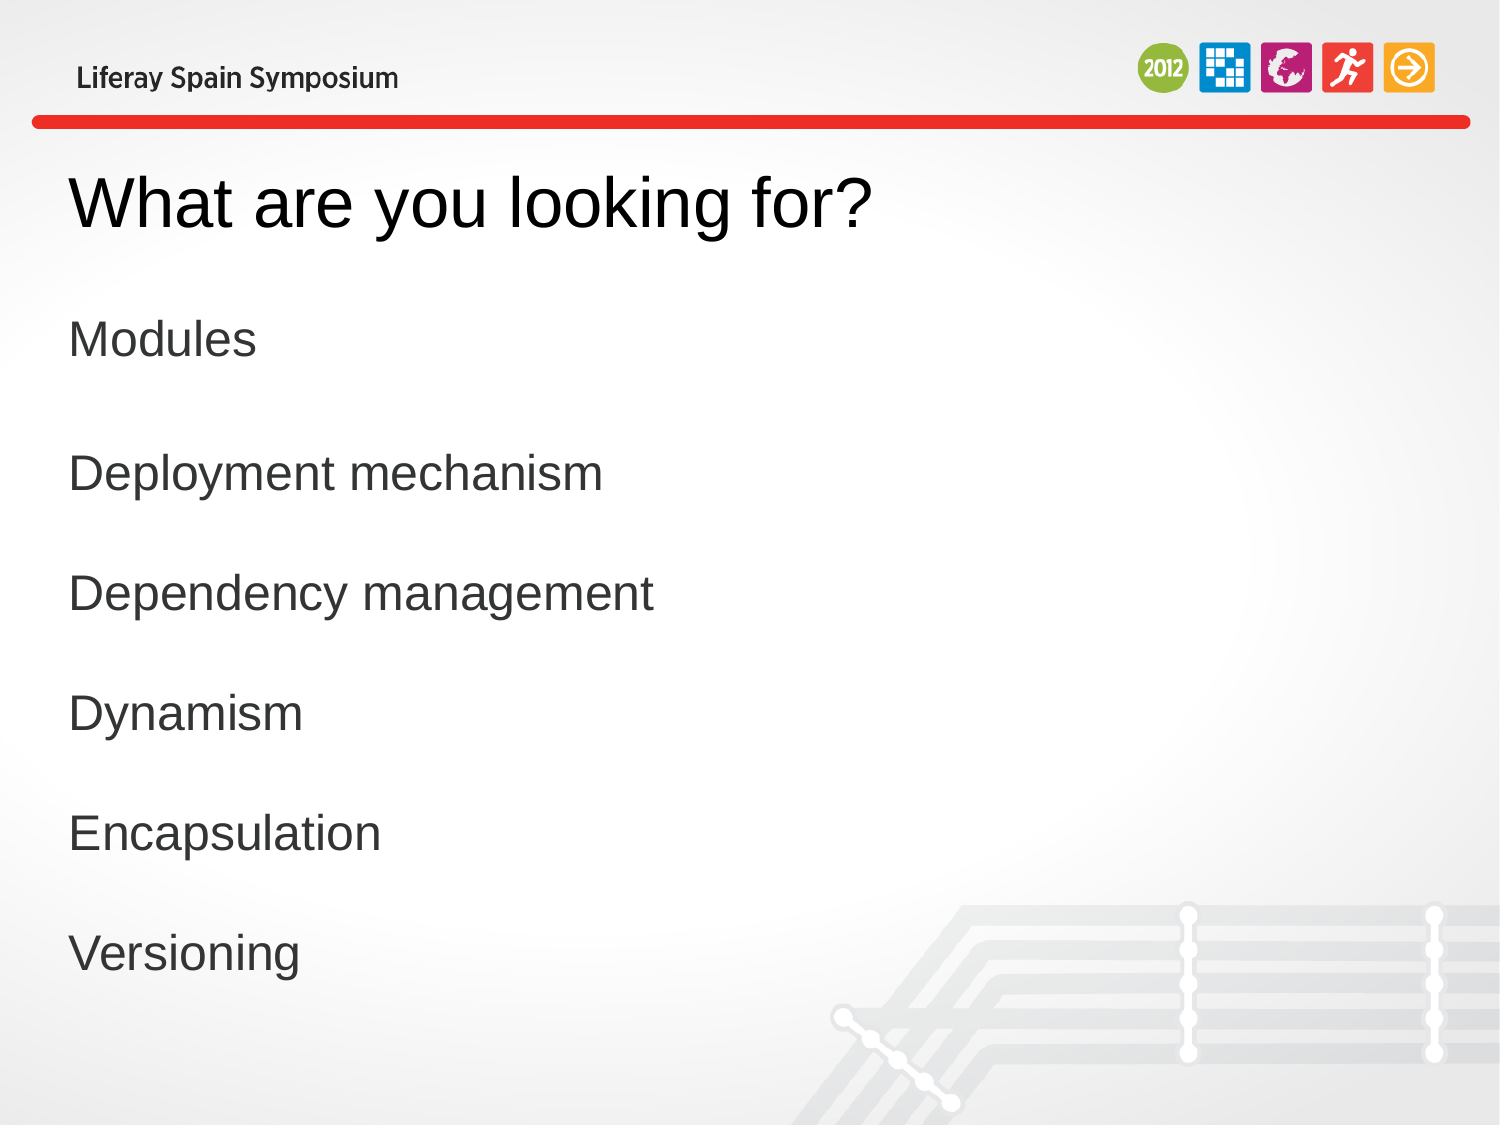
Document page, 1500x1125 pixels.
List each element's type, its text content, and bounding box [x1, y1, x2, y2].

title What are you looking for? [62, 149, 1203, 299]
list Modules Deployment mechanism Dependency management Dynamism Encapsulation Versioning [62, 299, 1463, 1125]
picture [0, 0, 1500, 1125]
